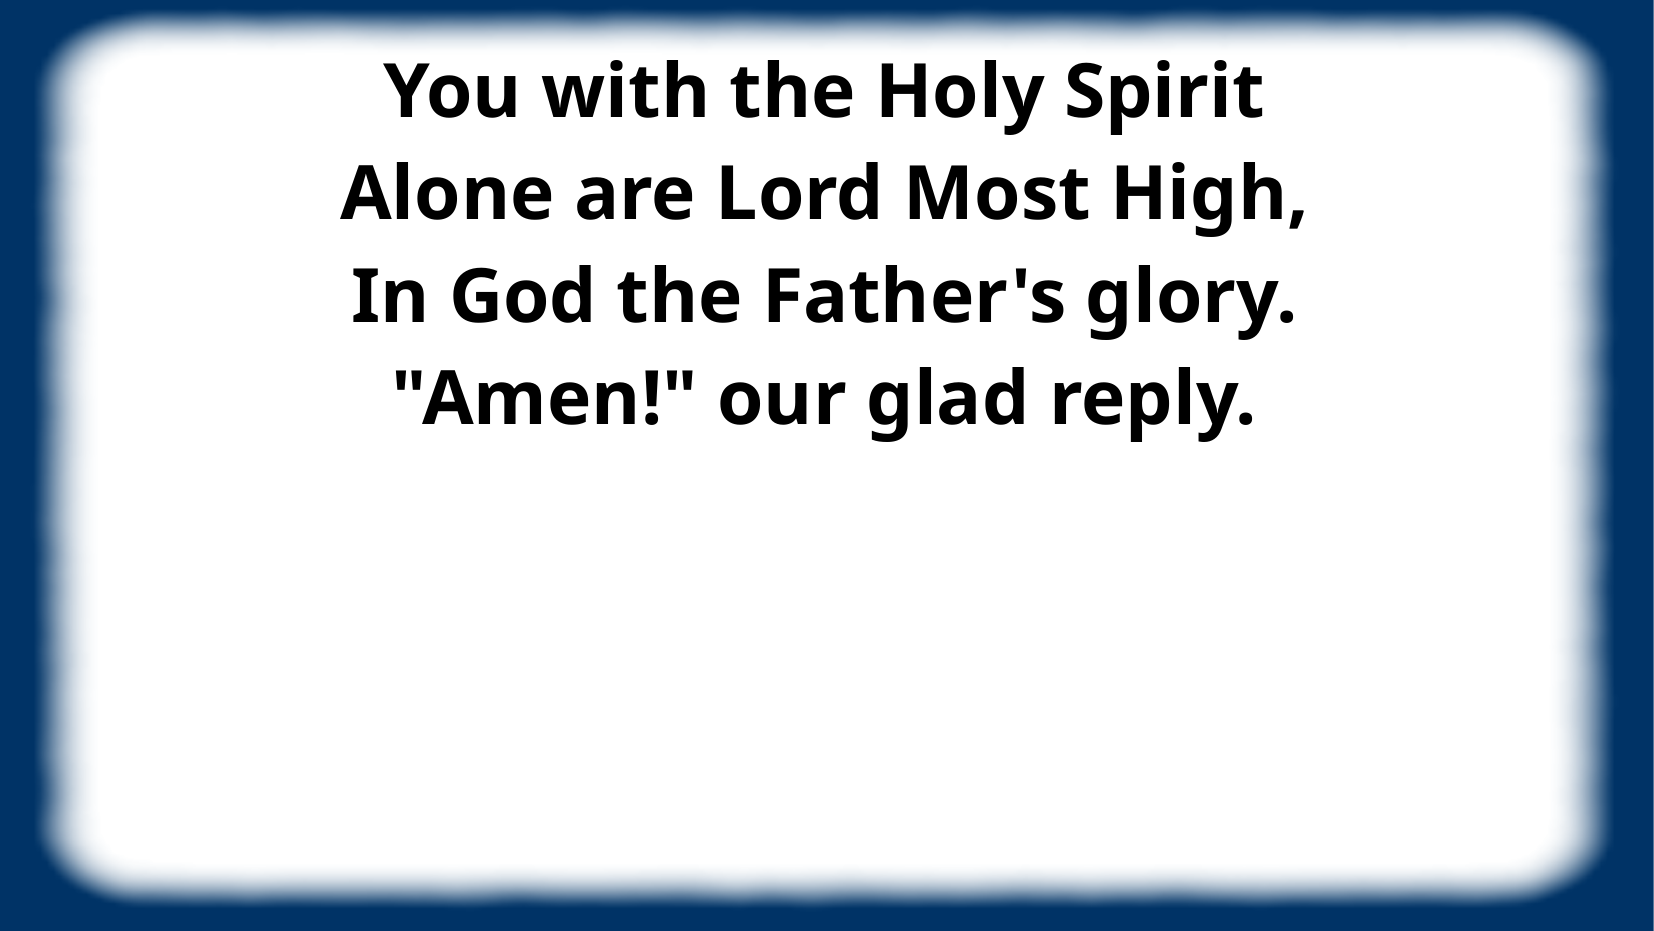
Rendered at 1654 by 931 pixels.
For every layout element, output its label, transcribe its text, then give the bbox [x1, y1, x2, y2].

text_box You with the Holy Spirit Alone are Lord Most High, In God the Father's glory. "Amen!" our glad reply. [105, 30, 1546, 445]
picture [0, 0, 1654, 931]
